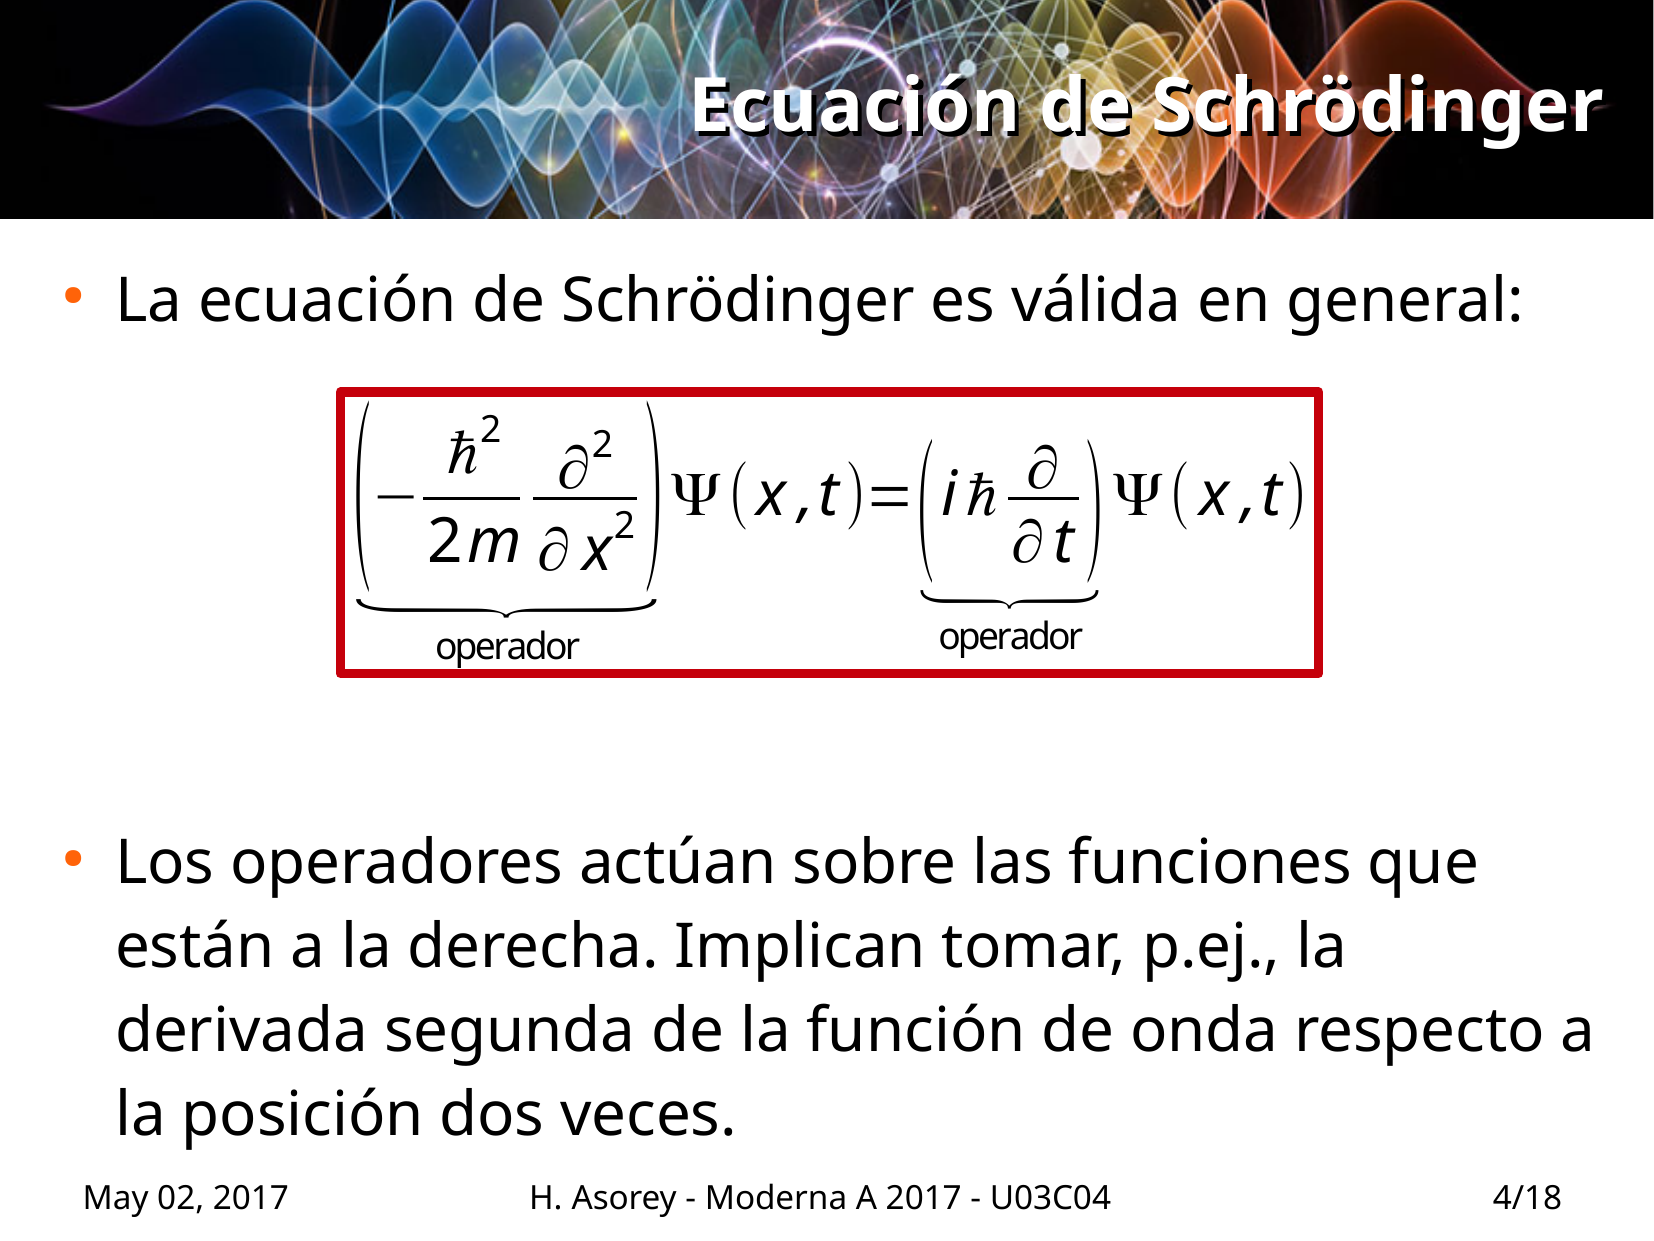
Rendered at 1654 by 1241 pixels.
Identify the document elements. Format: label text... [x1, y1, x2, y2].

title Ecuación de Schrödinger [45, 15, 1606, 191]
chart [345, 396, 1314, 669]
picture [0, 0, 1654, 219]
list La ecuación de Schrödinger es válida en general: Los operadores actúan sobre las funciones que están a la derecha. Implican tomar, p.ej., la derivada segunda de la función de onda respecto a la posición dos veces. [45, 255, 1606, 1156]
